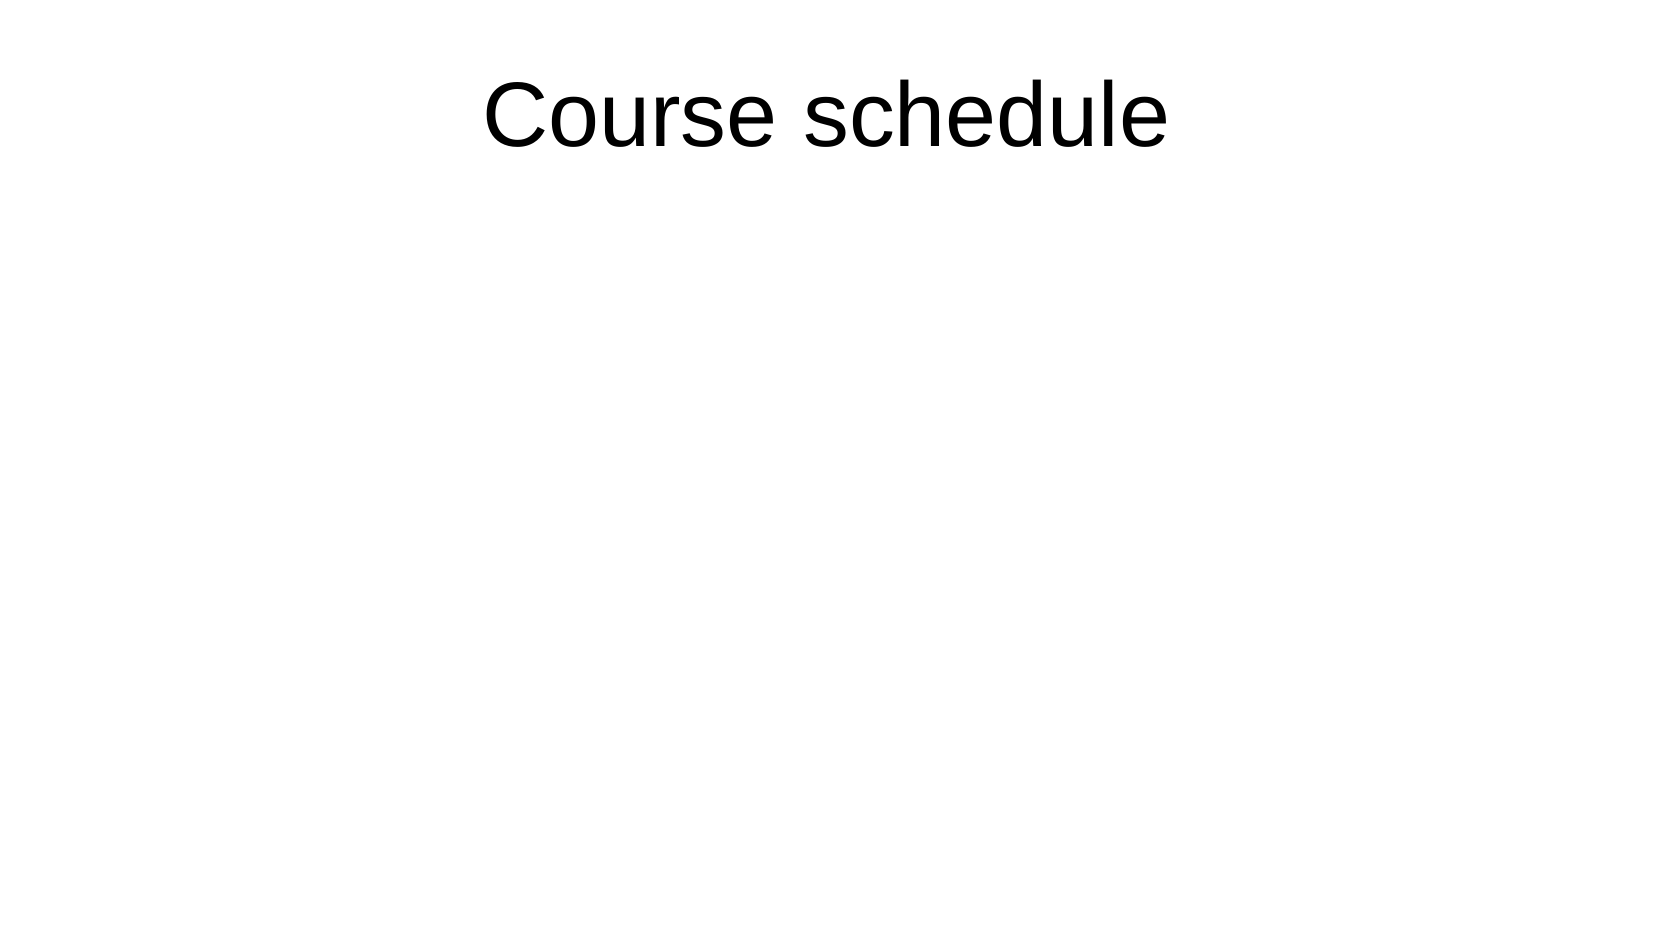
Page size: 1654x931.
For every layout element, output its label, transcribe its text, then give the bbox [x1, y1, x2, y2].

title Course schedule [82, 37, 1571, 193]
